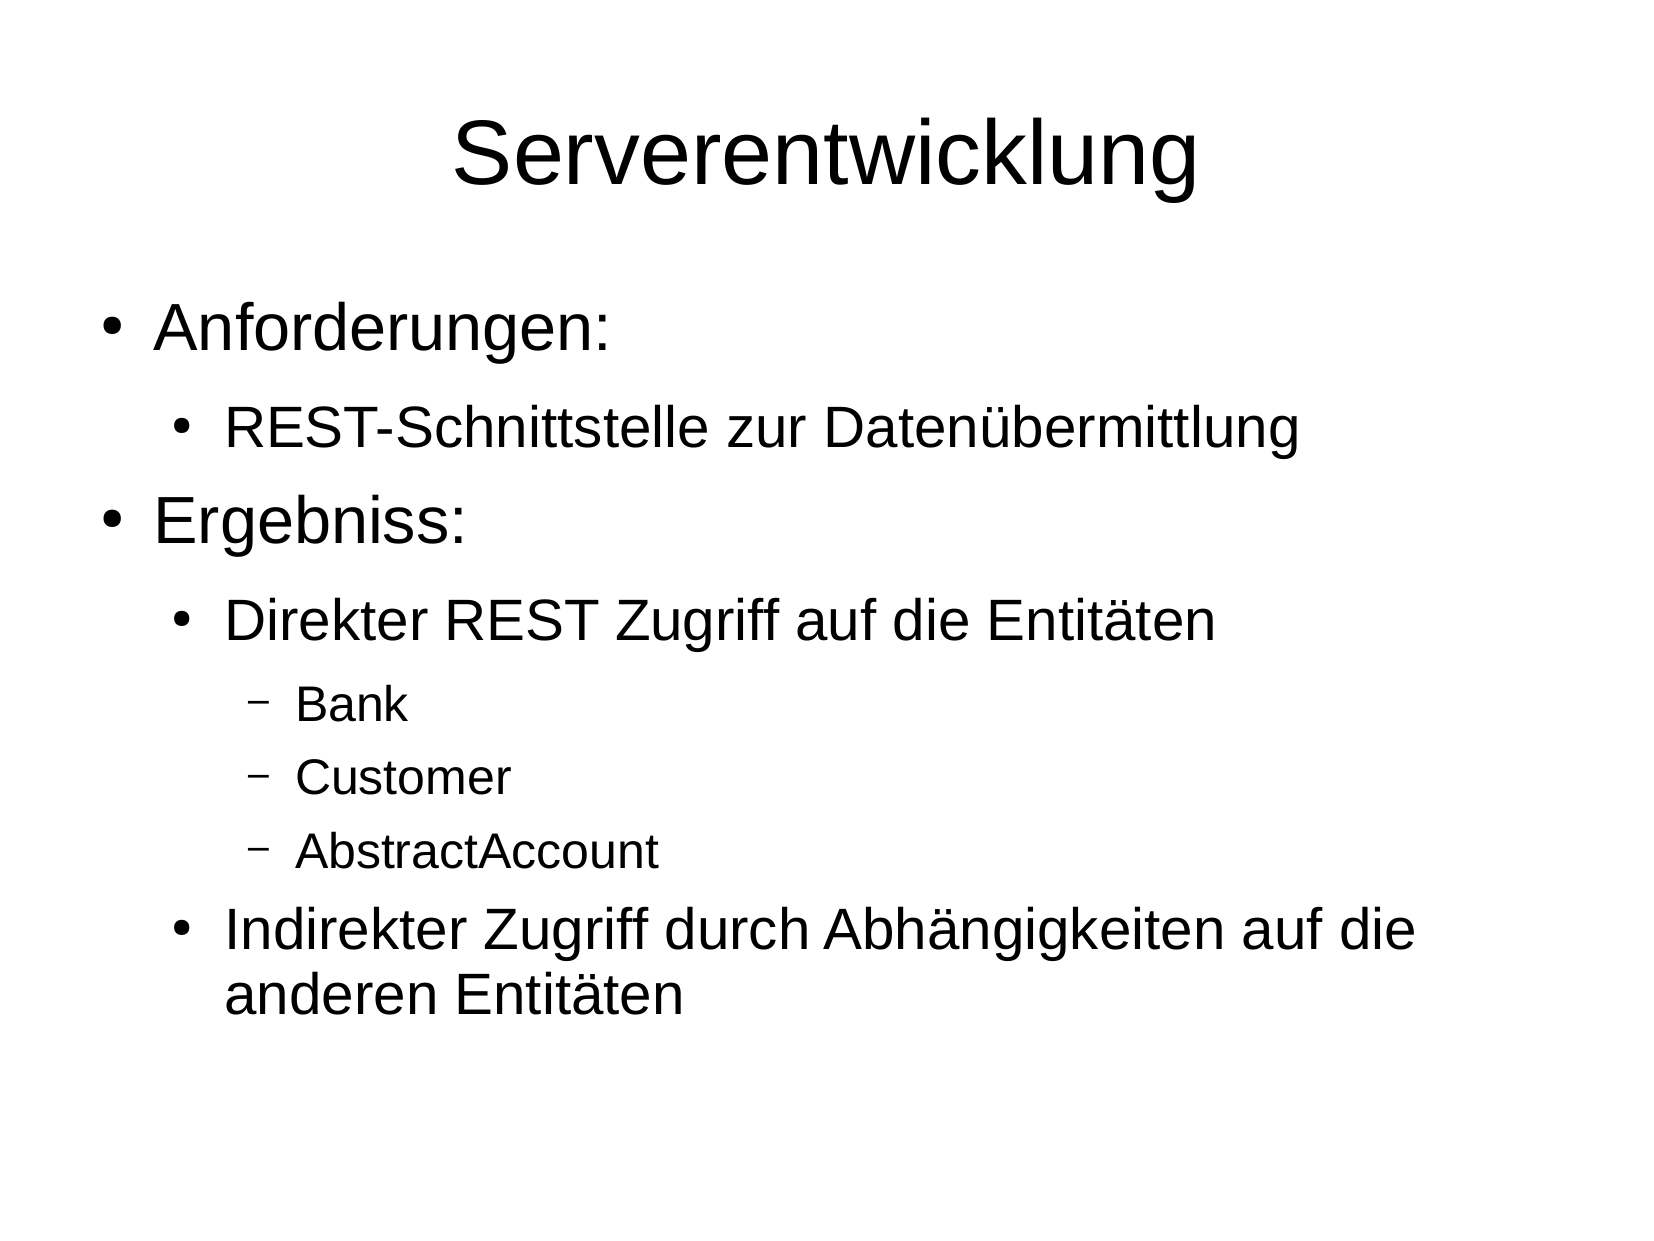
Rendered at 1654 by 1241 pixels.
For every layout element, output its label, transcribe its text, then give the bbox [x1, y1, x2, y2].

title Serverentwicklung [82, 49, 1571, 257]
list Anforderungen: REST-Schnittstelle zur Datenübermittlung Ergebniss: Direkter REST Zugriff auf die Entitäten Bank Customer AbstractAccount Indirekter Zugriff durch Abhängigkeiten auf die anderen Entitäten [82, 290, 1571, 1026]
